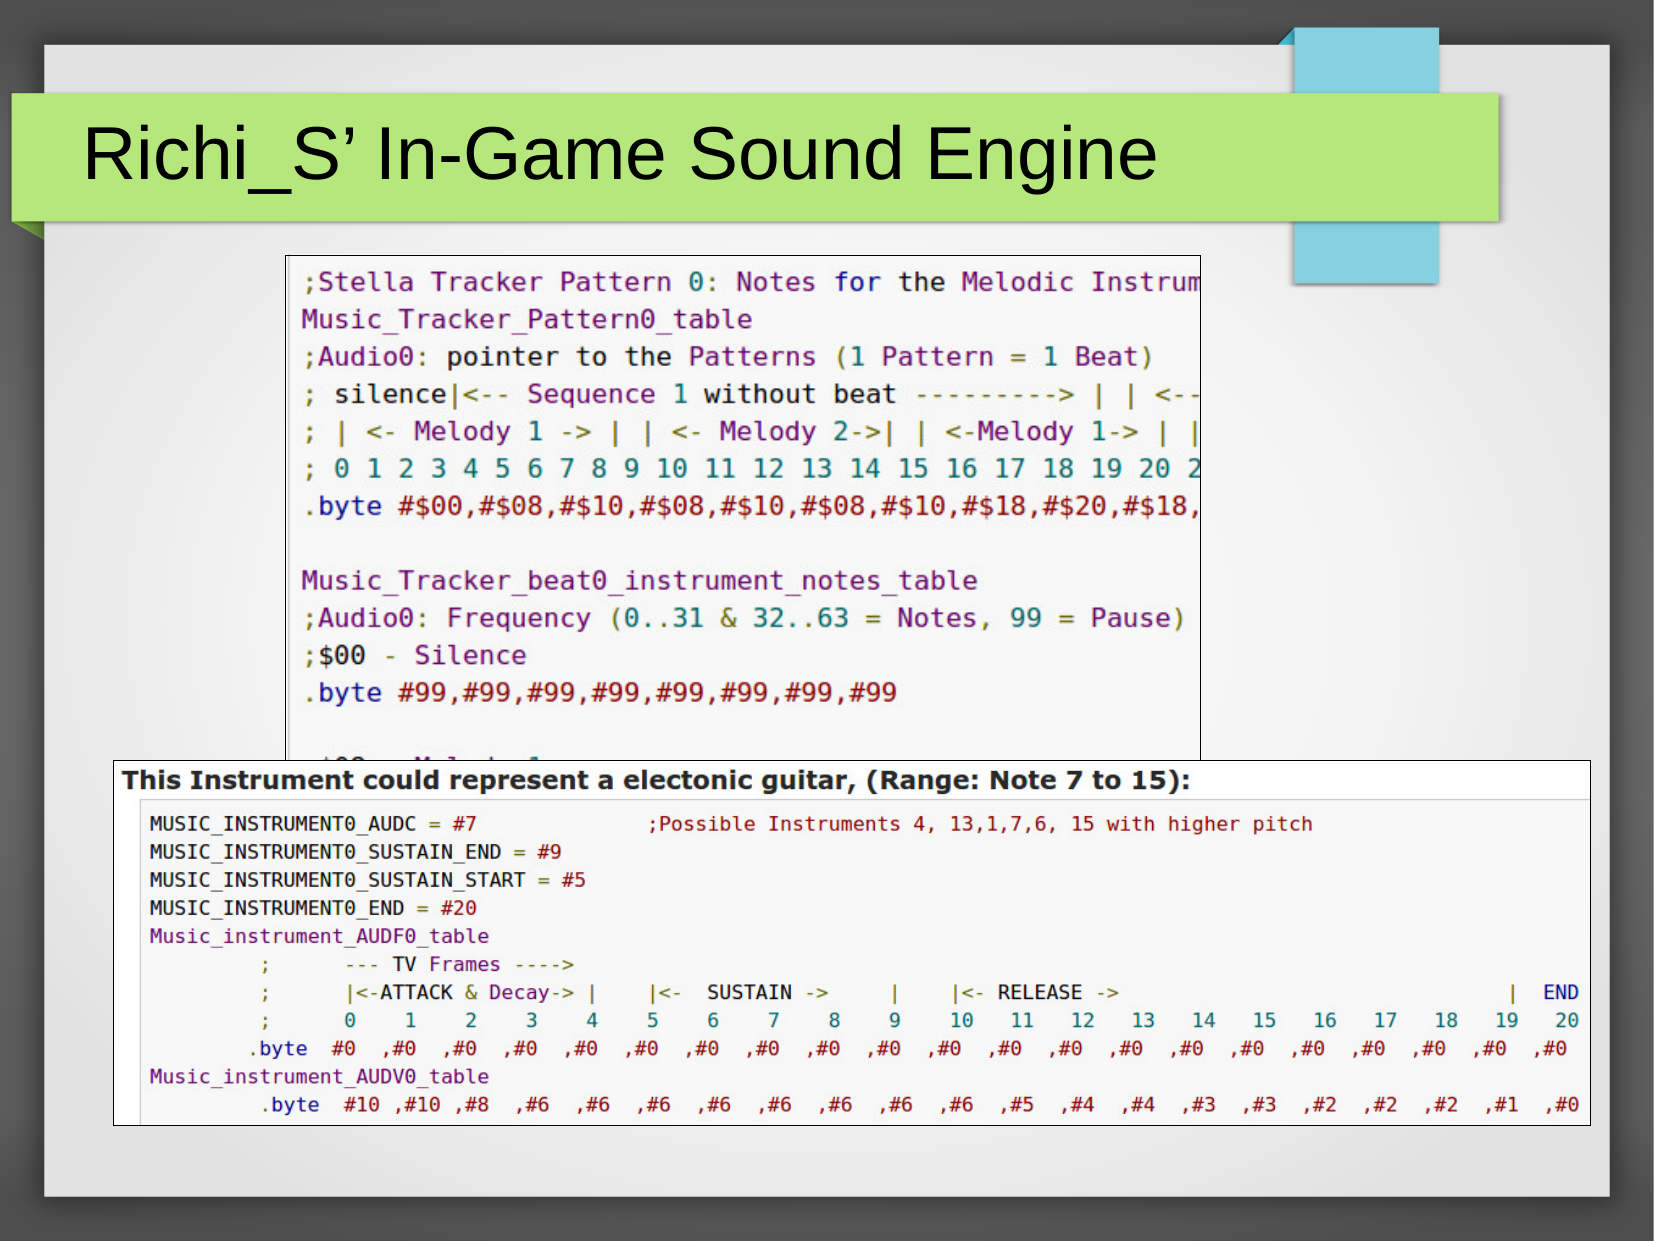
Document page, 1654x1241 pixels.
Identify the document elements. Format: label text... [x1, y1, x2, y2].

picture [0, 0, 1654, 1241]
title Richi_S’ In-Game Sound Engine [82, 94, 1264, 213]
